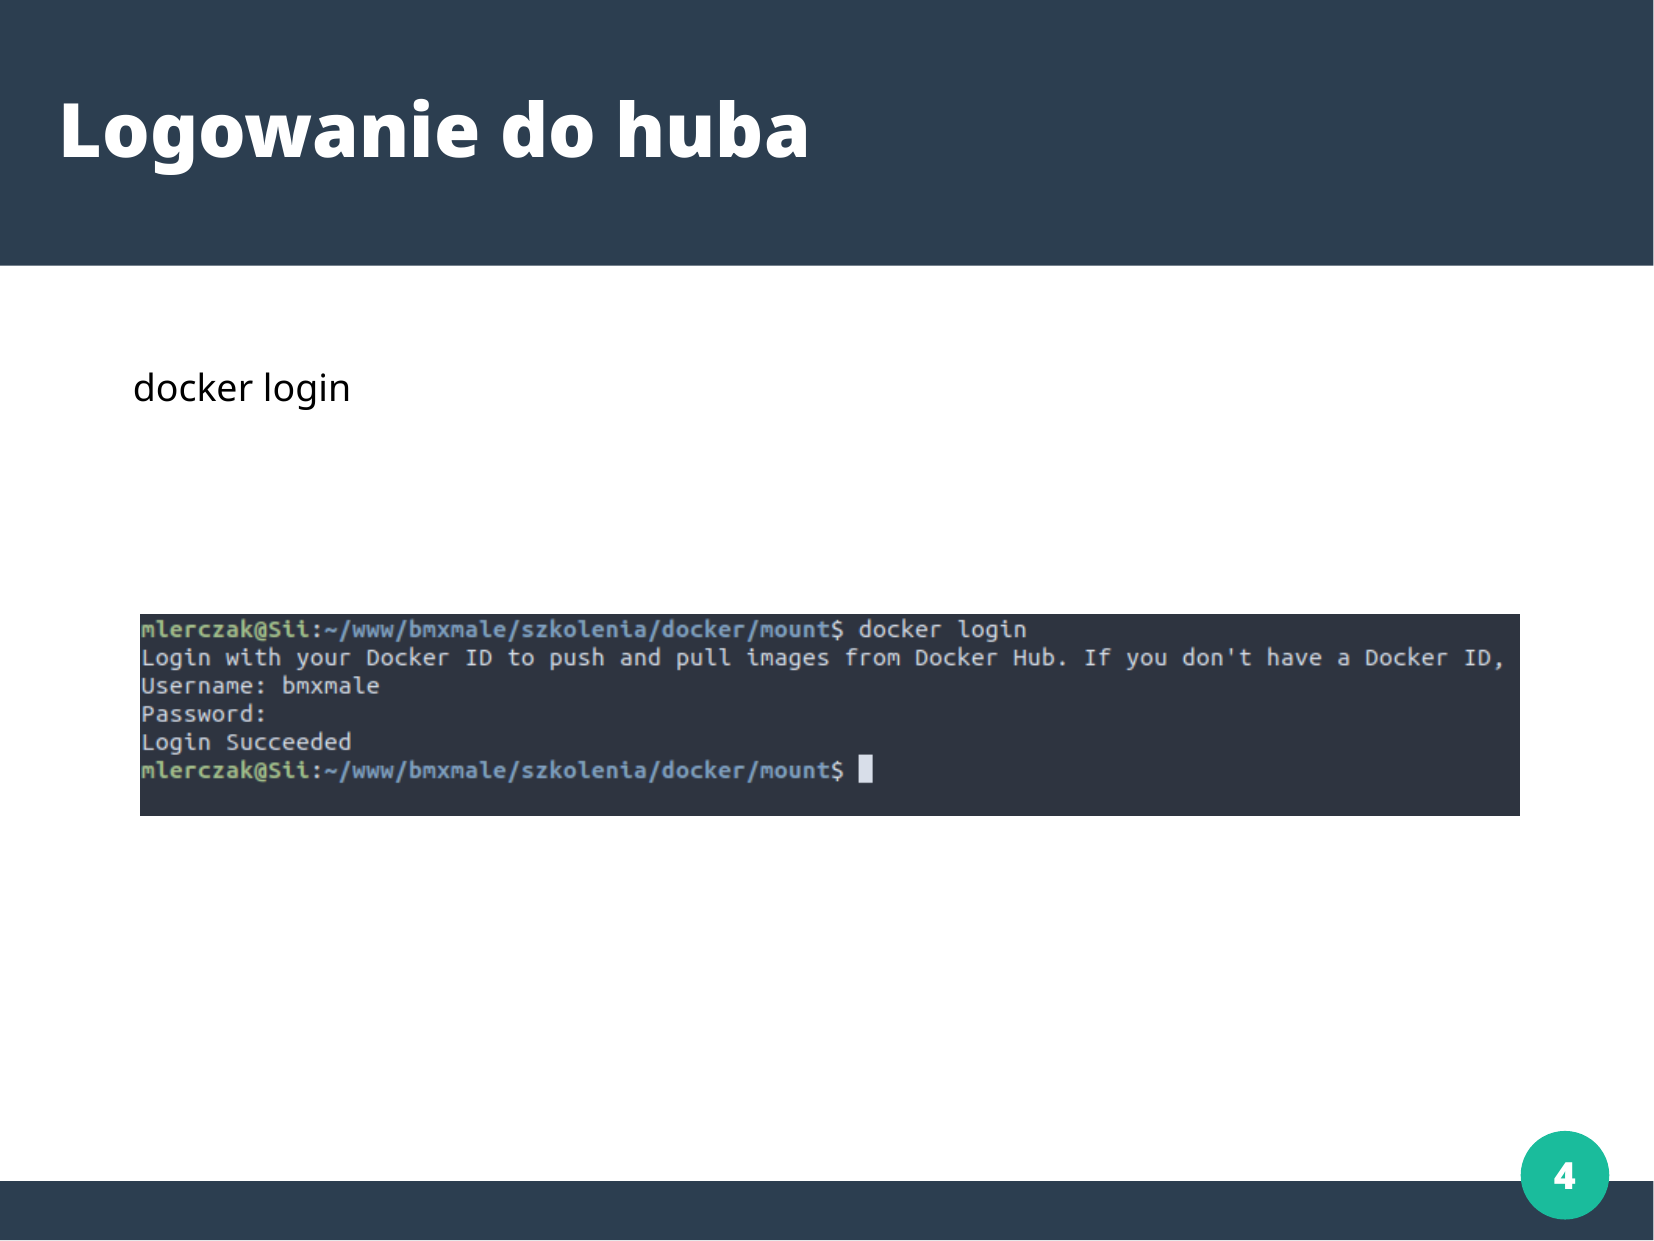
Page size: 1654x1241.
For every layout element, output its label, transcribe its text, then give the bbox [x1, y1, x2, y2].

title Logowanie do huba [59, 49, 1595, 207]
picture [140, 614, 1520, 817]
text_box docker login [118, 354, 1536, 413]
